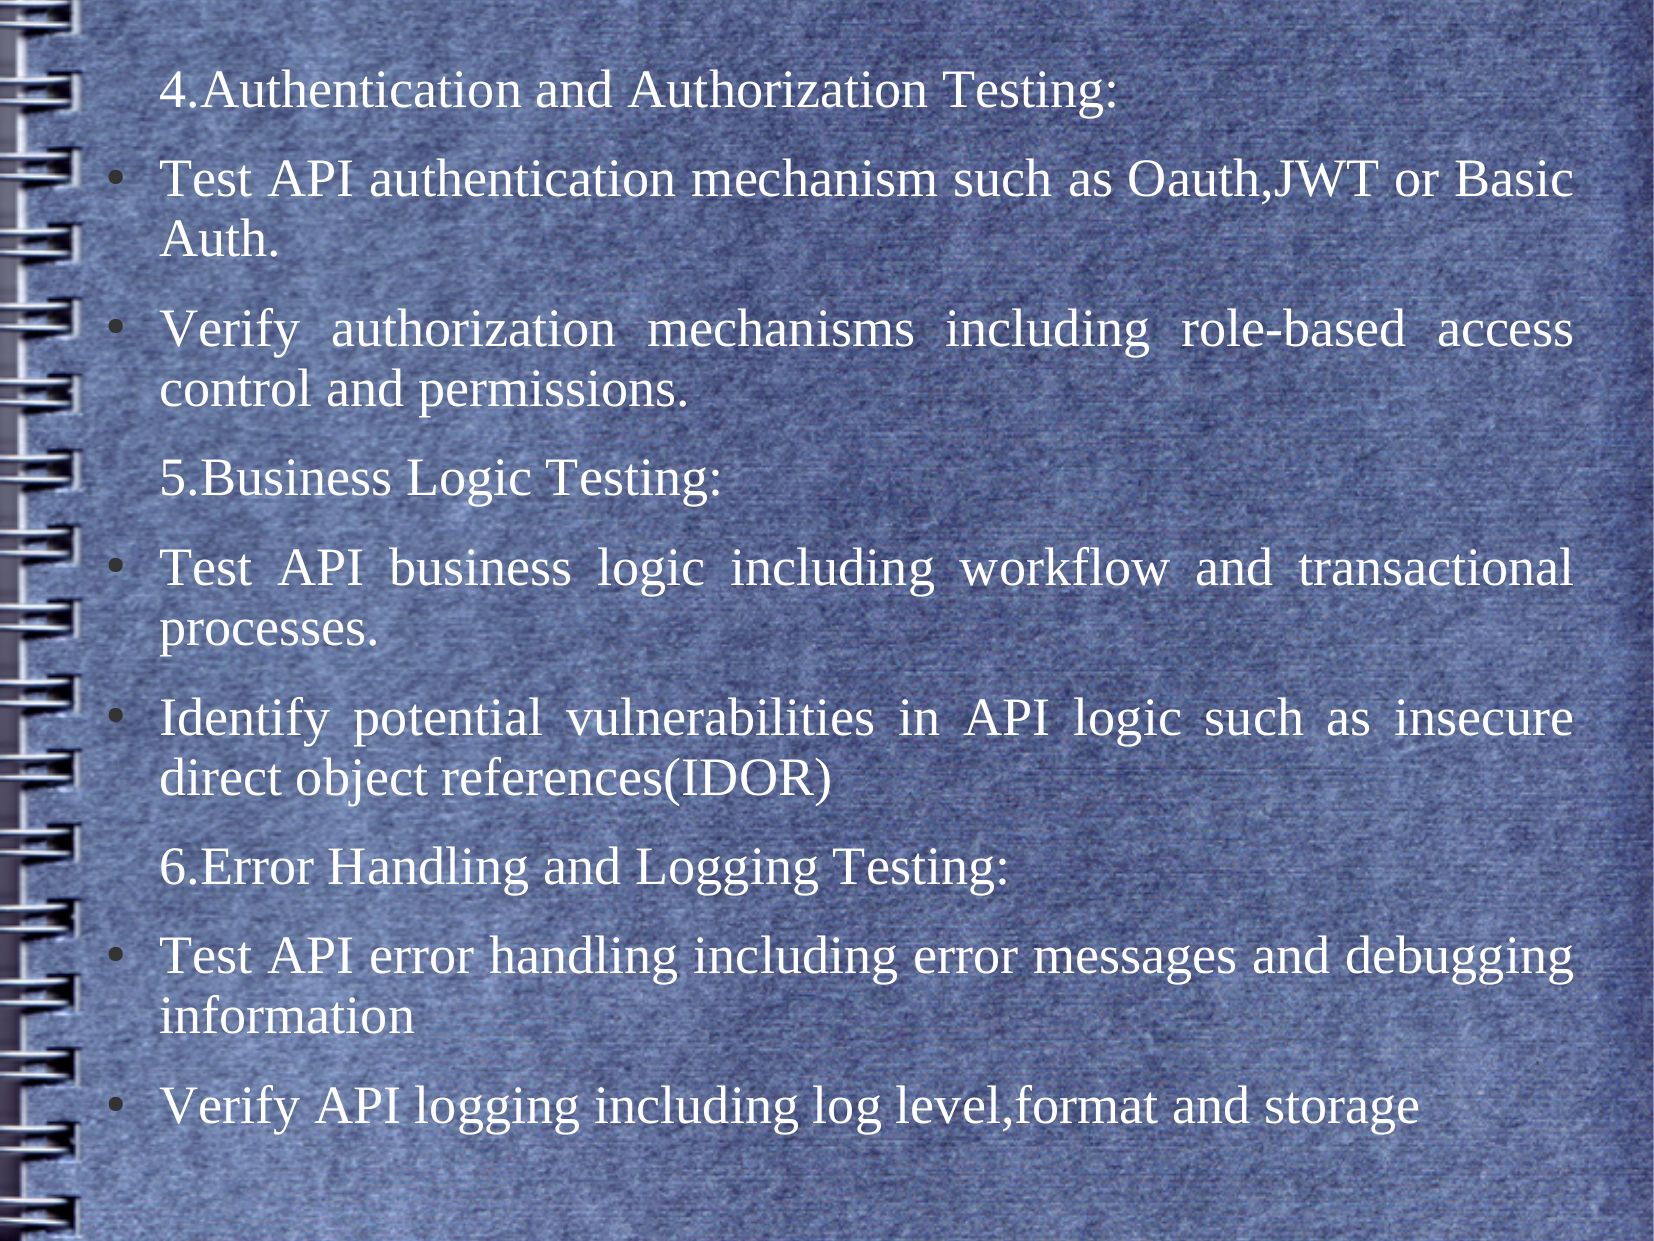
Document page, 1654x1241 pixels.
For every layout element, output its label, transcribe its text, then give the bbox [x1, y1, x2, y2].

picture [0, 0, 1654, 1241]
list 4.Authentication and Authorization Testing: Test API authentication mechanism such as Oauth,JWT or Basic Auth. Verify authorization mechanisms including role-based access control and permissions. 5.Business Logic Testing: Test API business logic including workflow and transactional processes. Identify potential vulnerabilities in API logic such as insecure direct object references(IDOR) 6.Error Handling and Logging Testing: Test API error handling including error messages and debugging information Verify API logging including log level,format and storage [88, 59, 1577, 1241]
